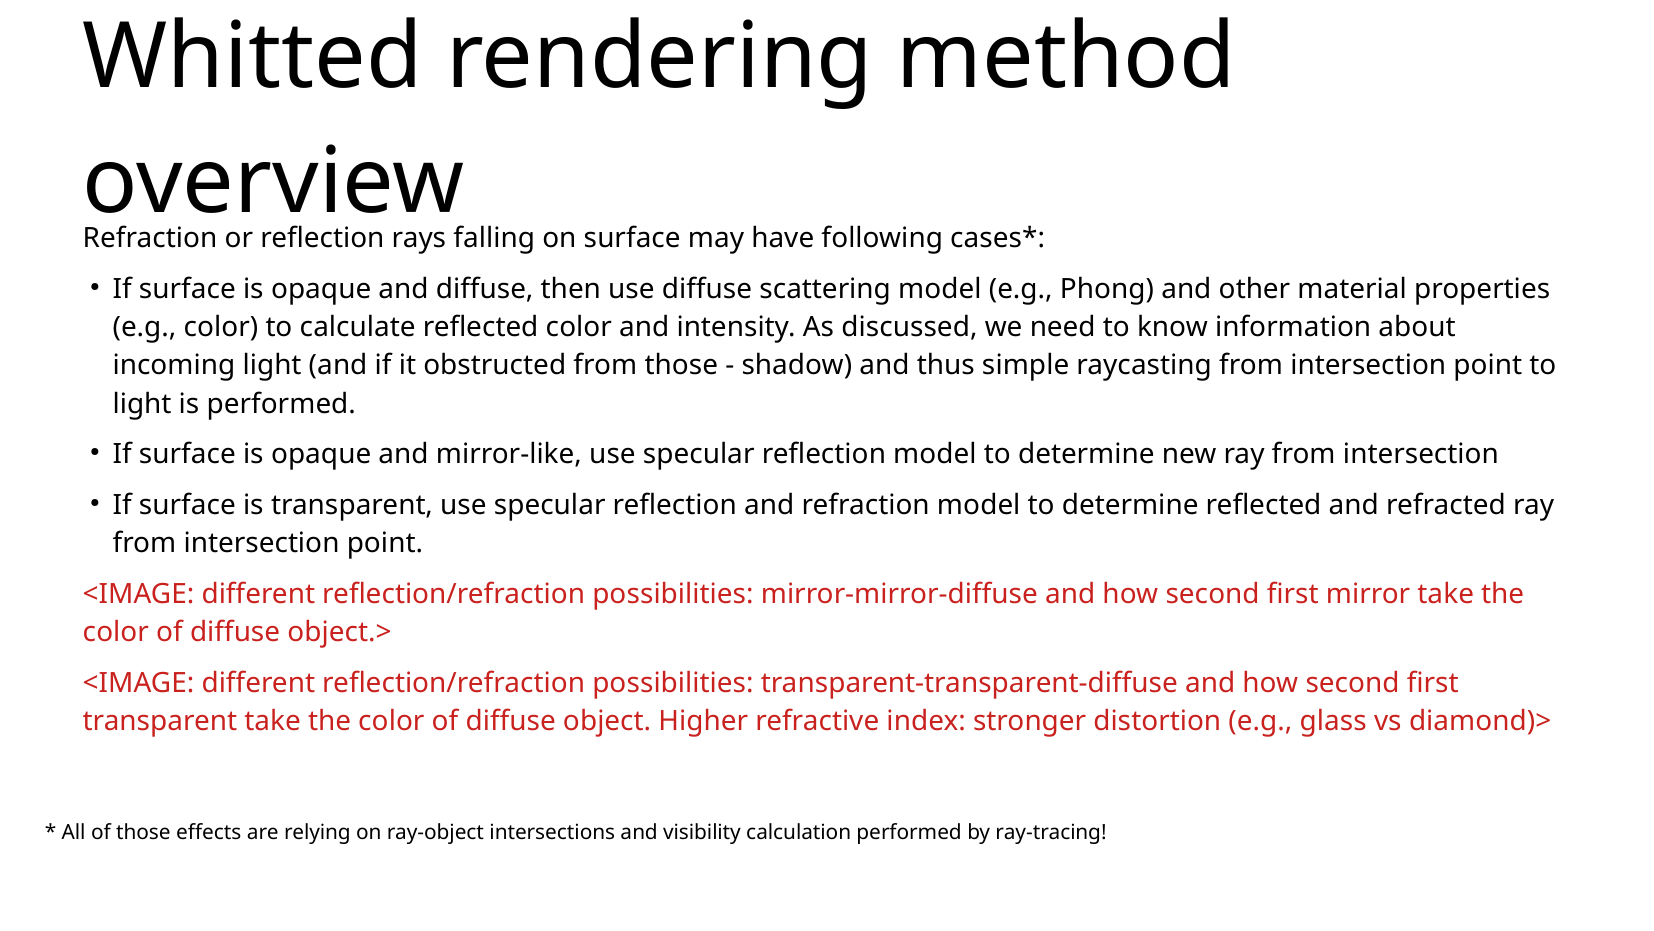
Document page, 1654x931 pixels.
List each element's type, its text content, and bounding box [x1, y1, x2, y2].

title Whitted rendering method overview [82, 37, 1571, 193]
text_box * All of those effects are relying on ray-object intersections and visibility calculation performed by ray-tracing! [30, 810, 1606, 851]
list Refraction or reflection rays falling on surface may have following cases*: If surface is opaque and diffuse, then use diffuse scattering model (e.g., Phong) and other material properties (e.g., color) to calculate reflected color and intensity. As discussed, we need to know information about incoming light (and if it obstructed from those - shadow) and thus simple raycasting from intersection point to light is performed. If surface is opaque and mirror-like, use specular reflection model to determine new ray from intersection If surface is transparent, use specular reflection and refraction model to determine reflected and refracted ray from intersection point. <IMAGE: different reflection/refraction possibilities: mirror-mirror-diffuse and how second first mirror take the color of diffuse object.> <IMAGE: different reflection/refraction possibilities: transparent-transparent-diffuse and how second first transparent take the color of diffuse object. Higher refractive index: stronger distortion (e.g., glass vs diamond)> [82, 217, 1571, 758]
